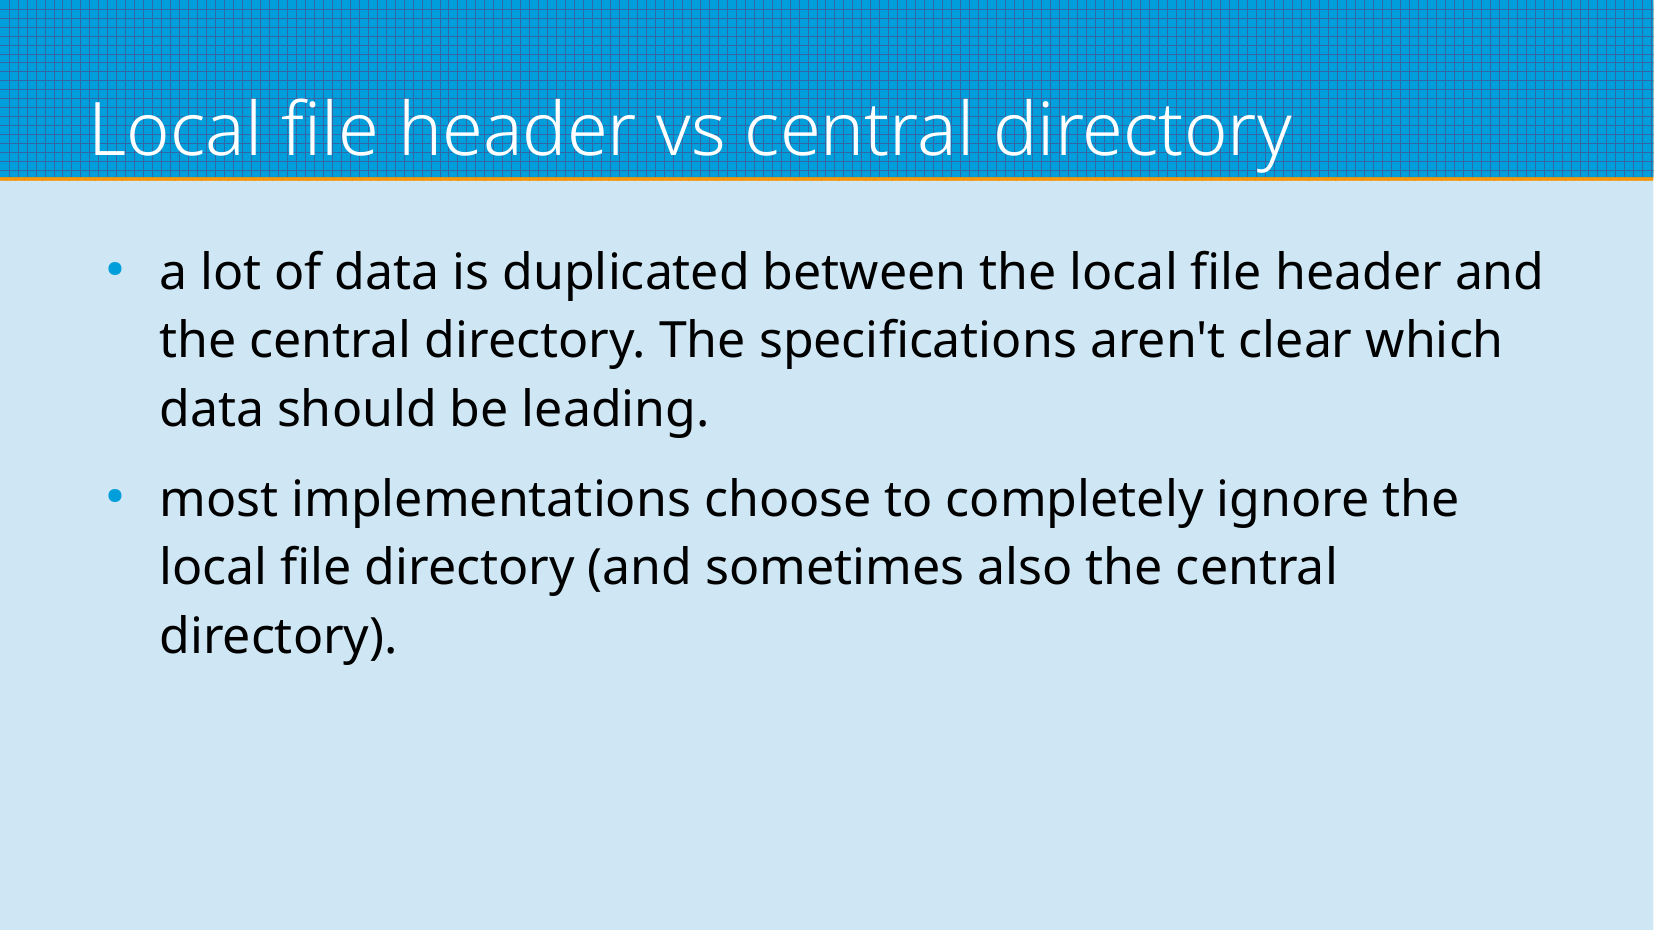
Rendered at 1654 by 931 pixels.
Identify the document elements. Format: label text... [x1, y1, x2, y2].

list a lot of data is duplicated between the local file header and the central directory. The specifications aren't clear which data should be leading. most implementations choose to completely ignore the local file directory (and sometimes also the central directory). [88, 236, 1565, 813]
title Local file header vs central directory [88, 14, 1565, 178]
